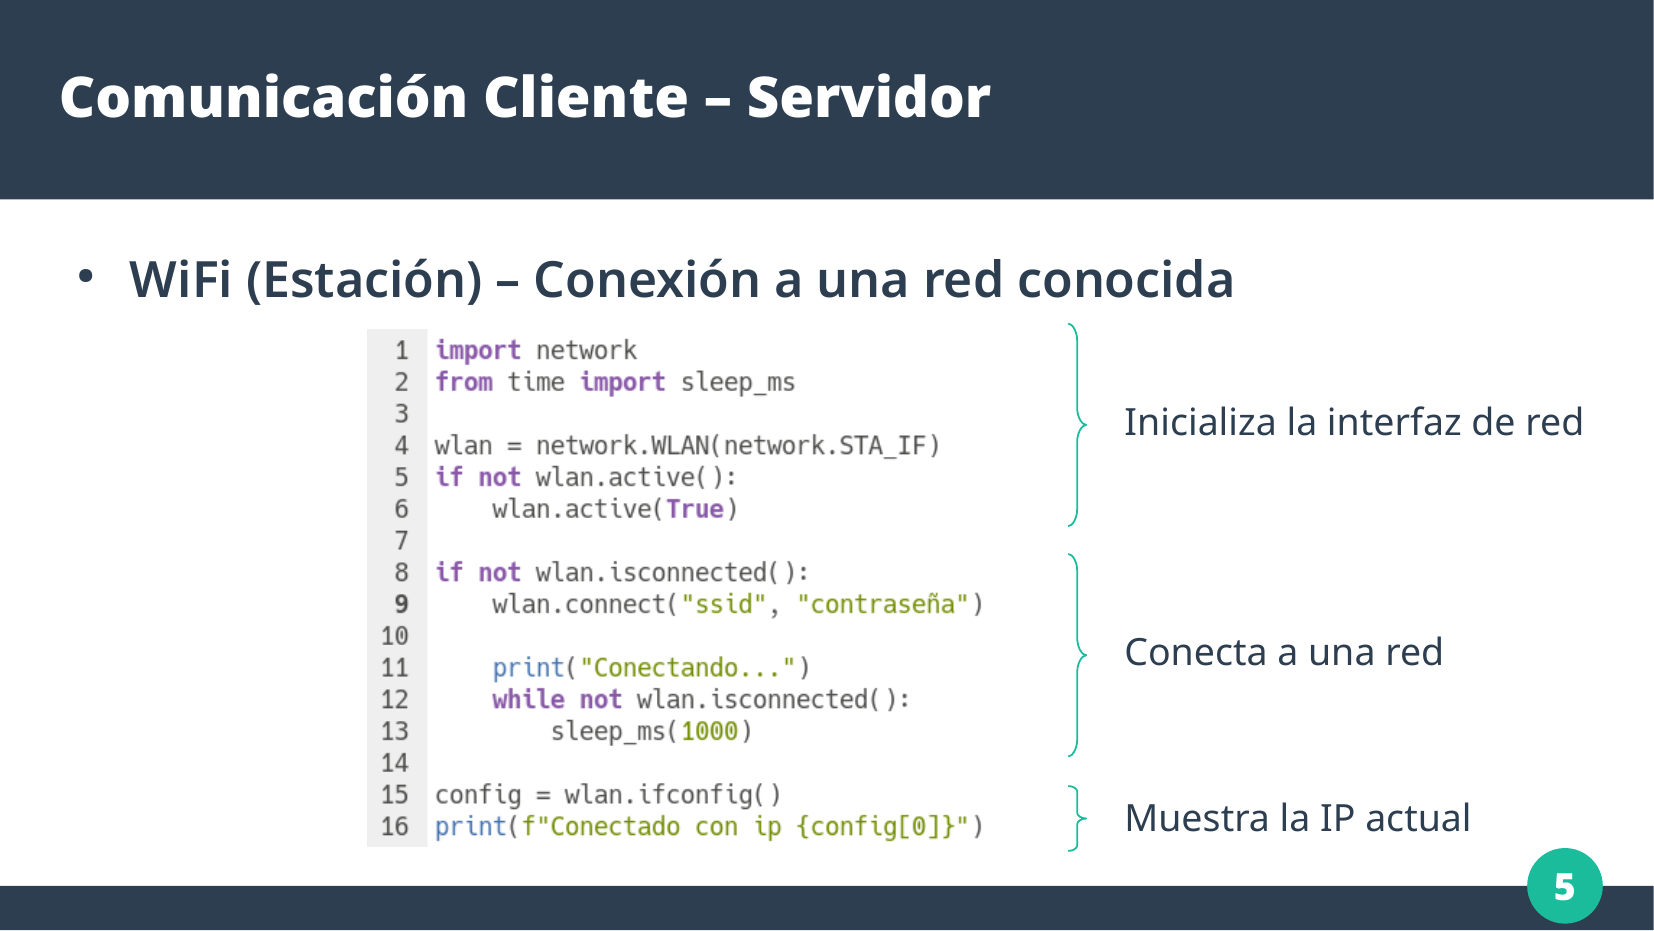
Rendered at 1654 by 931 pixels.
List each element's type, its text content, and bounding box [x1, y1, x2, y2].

title Comunicación Cliente – Servidor [59, 37, 1595, 155]
list WiFi (Estación) – Conexión a una red conocida [59, 243, 1595, 864]
text_box Inicializa la interfaz de red [1109, 386, 1546, 456]
text_box Conecta a una red [1109, 617, 1422, 686]
picture [367, 329, 1023, 847]
text_box Muestra la IP actual [1109, 782, 1444, 851]
